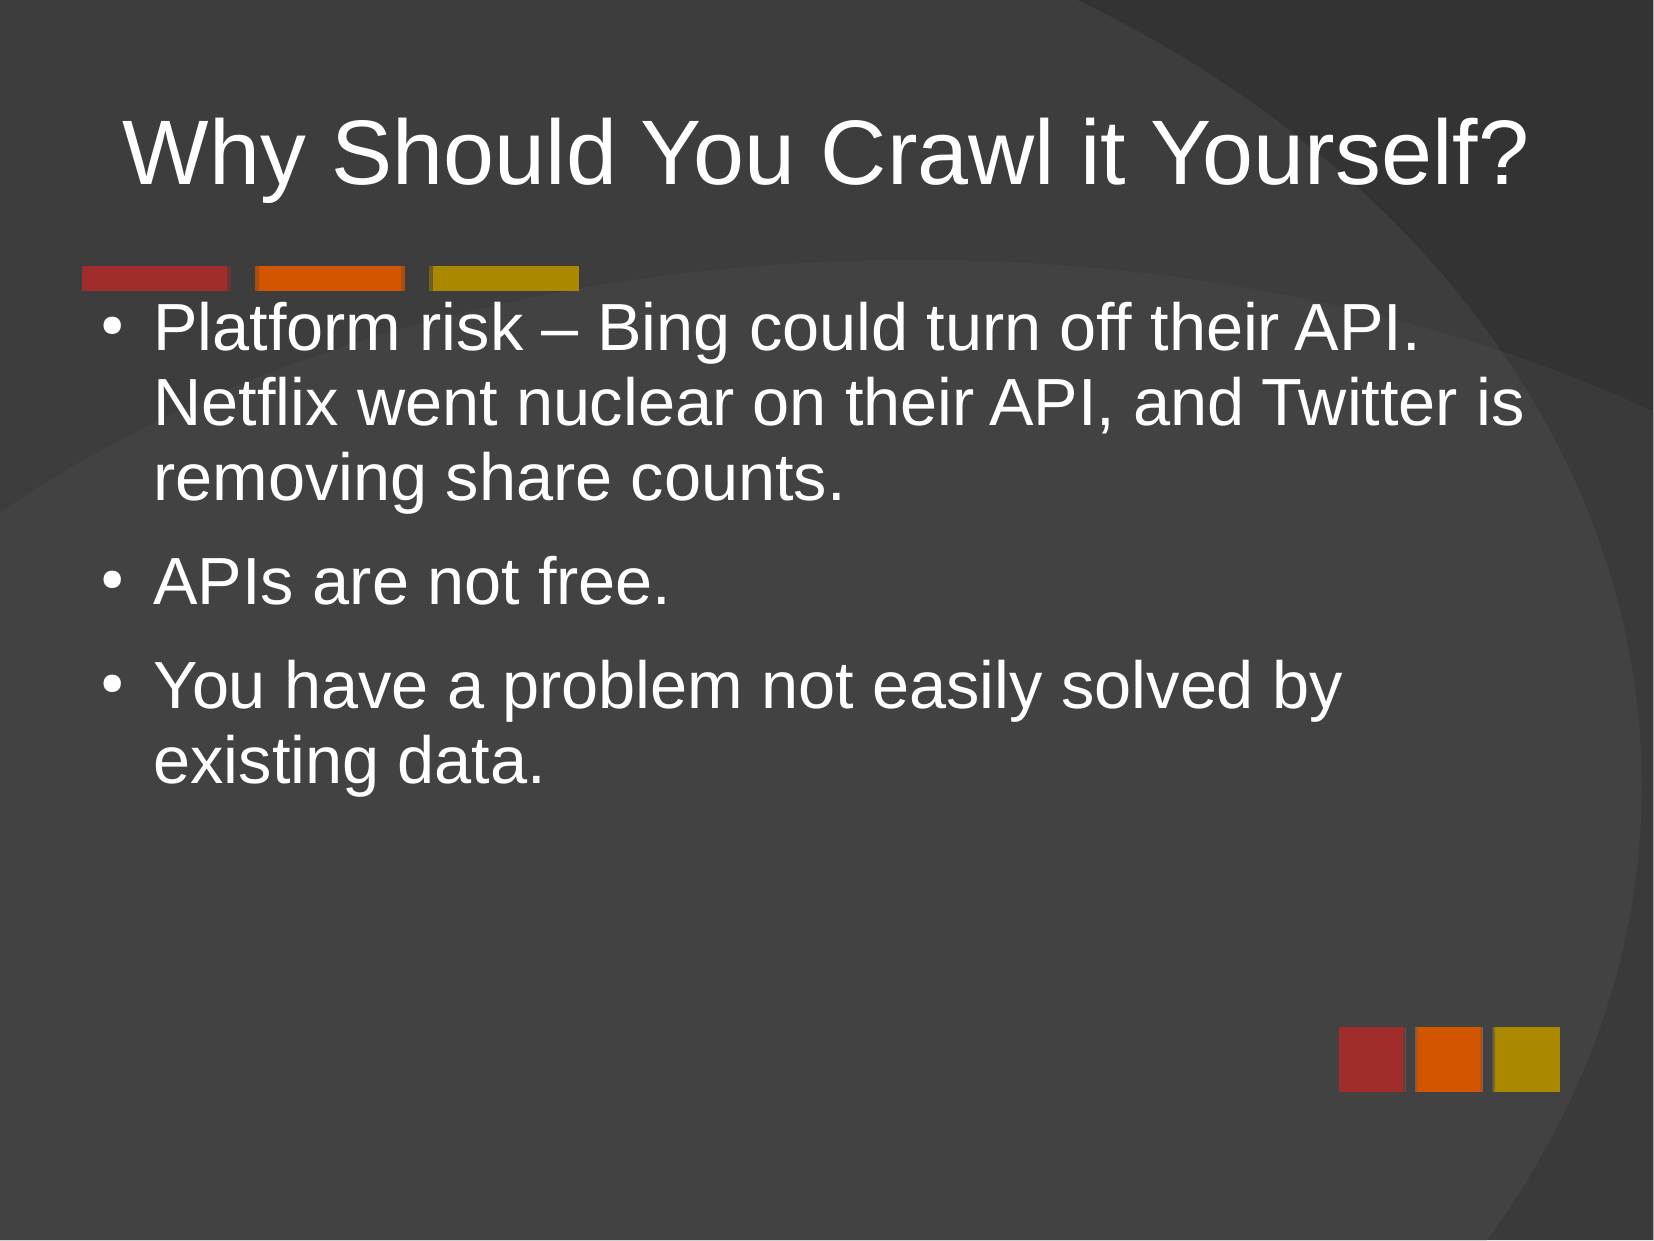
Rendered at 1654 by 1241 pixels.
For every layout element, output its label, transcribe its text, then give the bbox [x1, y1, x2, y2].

list Platform risk – Bing could turn off their API. Netflix went nuclear on their API, and Twitter is removing share counts. APIs are not free. You have a problem not easily solved by existing data. [82, 290, 1571, 1010]
picture [82, 266, 579, 290]
title Why Should You Crawl it Yourself? [82, 49, 1571, 257]
picture [1339, 1027, 1560, 1092]
